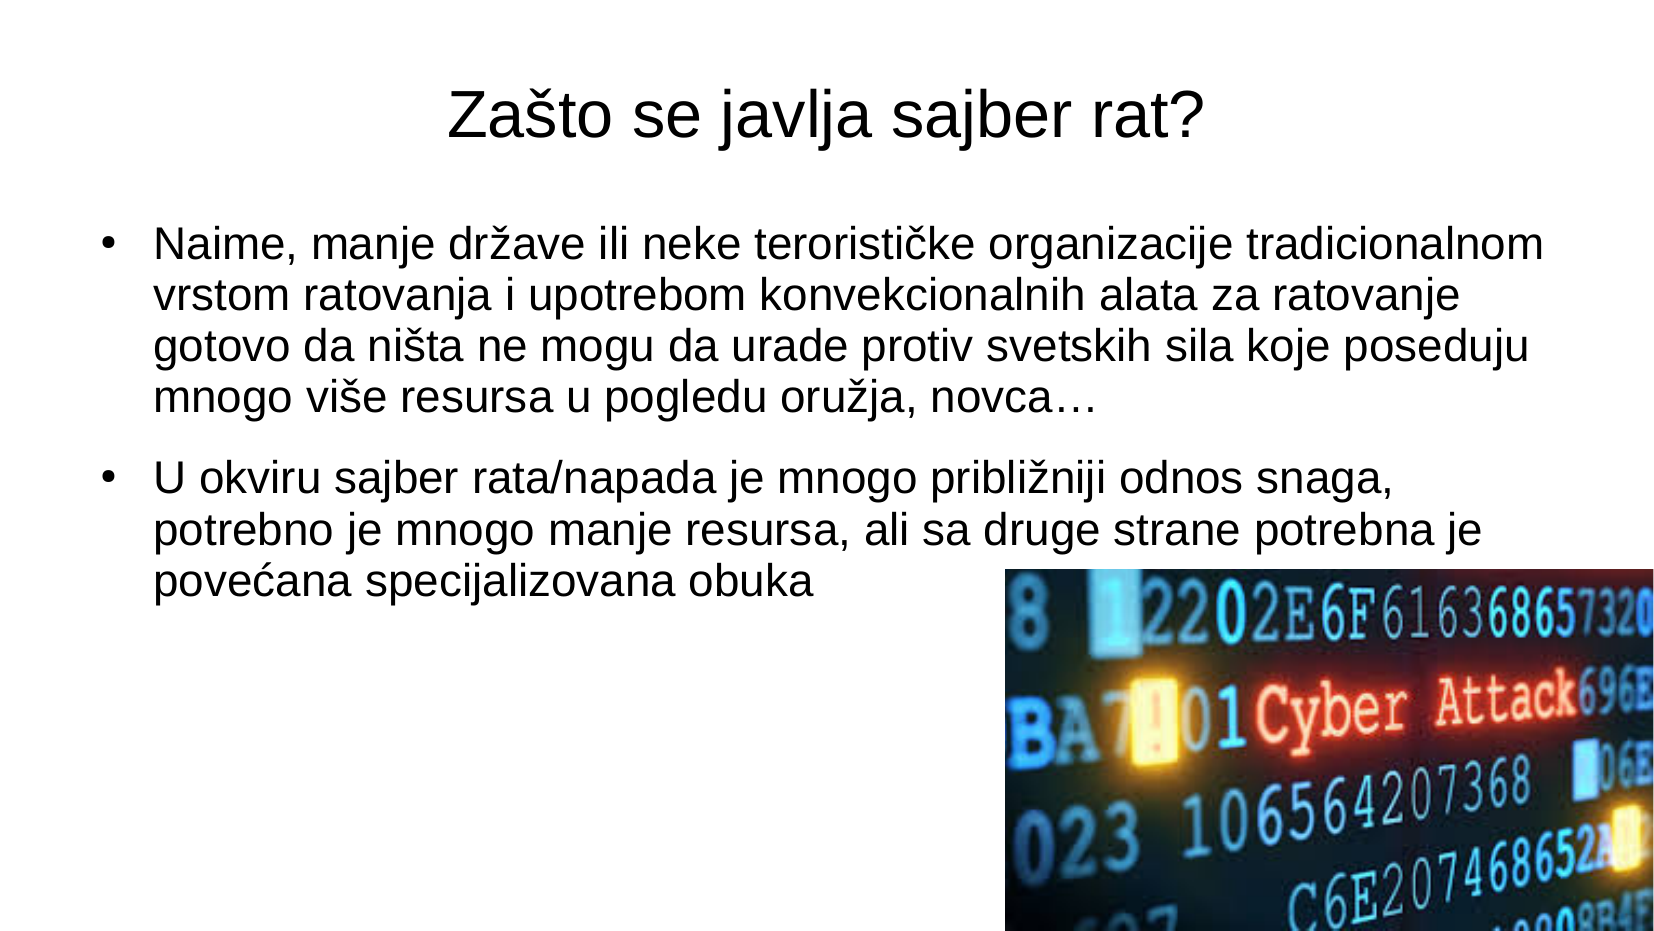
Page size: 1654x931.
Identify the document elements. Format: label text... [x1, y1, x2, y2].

picture [1005, 569, 1654, 931]
title Zašto se javlja sajber rat? [82, 37, 1571, 193]
list Naime, manje države ili neke terorističke organizacije tradicionalnom vrstom ratovanja i upotrebom konvekcionalnih alata za ratovanje gotovo da ništa ne mogu da urade protiv svetskih sila koje poseduju mnogo više resursa u pogledu oružja, novca… U okviru sajber rata/napada je mnogo približniji odnos snaga, potrebno je mnogo manje resursa, ali sa druge strane potrebna je povećana specijalizovana obuka [82, 217, 1571, 758]
